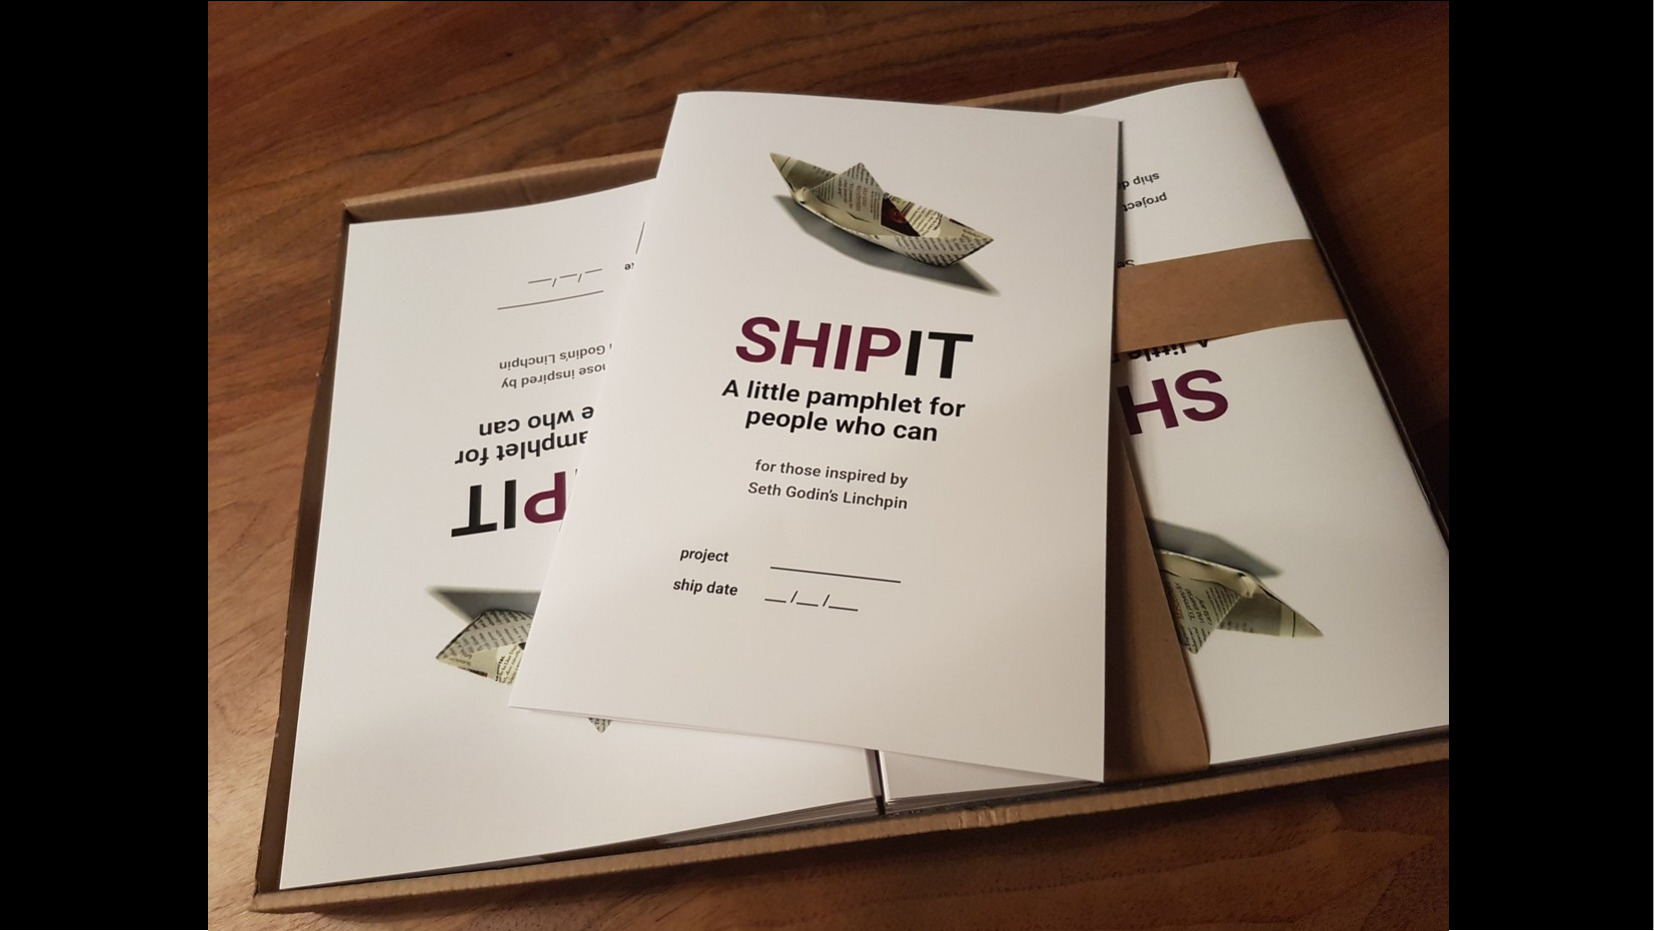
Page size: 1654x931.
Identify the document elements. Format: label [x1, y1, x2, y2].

picture [208, 1, 1449, 931]
